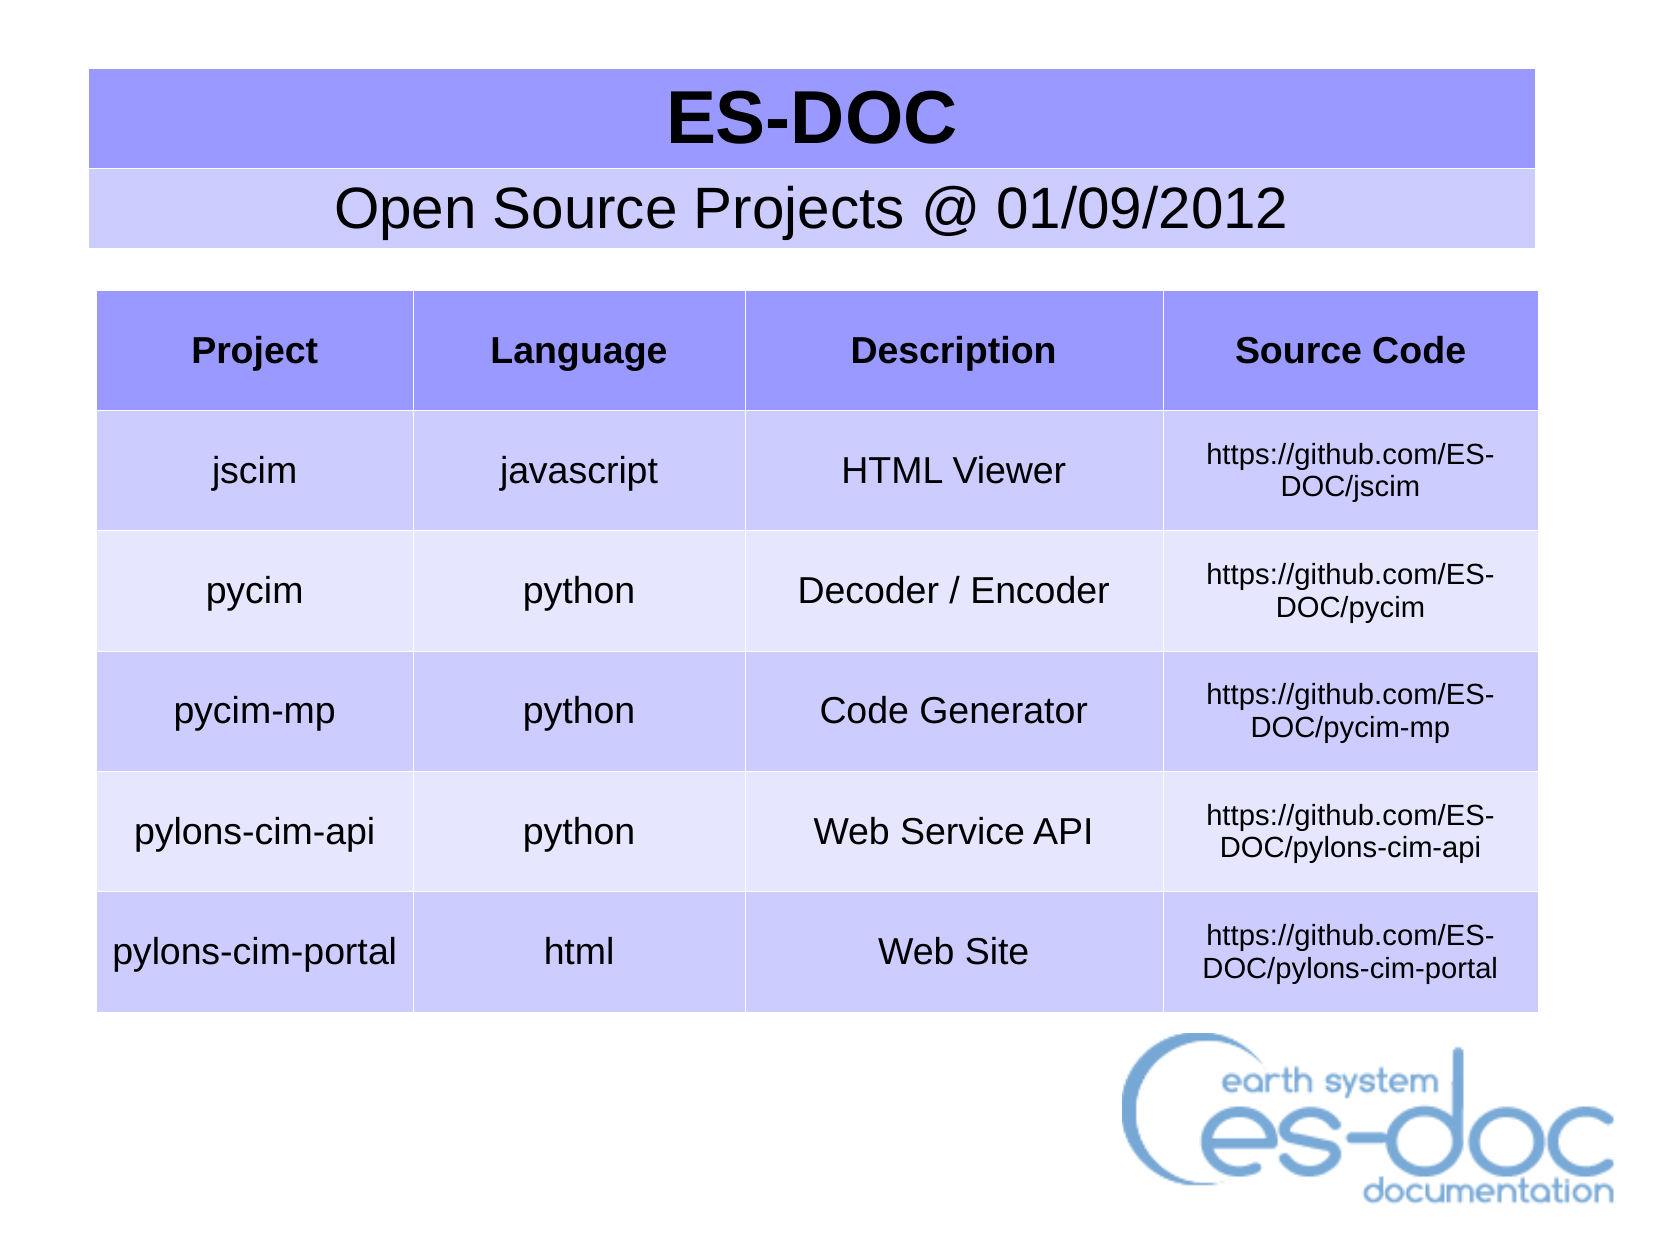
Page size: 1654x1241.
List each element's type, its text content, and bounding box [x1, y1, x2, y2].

table_cell pycim-mp [97, 652, 413, 771]
table_cell HTML Viewer [746, 411, 1163, 530]
table_cell pycim [97, 531, 413, 651]
table_cell https://github.com/ES-DOC/pycim [1164, 531, 1538, 651]
table_cell https://github.com/ES-DOC/pycim-mp [1164, 652, 1538, 771]
table_cell python [414, 531, 745, 651]
table_header Source Code [1164, 291, 1538, 410]
table_cell https://github.com/ES-DOC/jscim [1164, 411, 1538, 530]
table_cell python [414, 652, 745, 771]
table_cell Decoder / Encoder [746, 531, 1163, 651]
table_cell pylons-cim-api [97, 772, 413, 891]
table_cell Code Generator [746, 652, 1163, 771]
table_cell jscim [97, 411, 413, 530]
table_header Project [97, 291, 413, 410]
table_header Language [414, 291, 745, 410]
table_cell Web Site [746, 892, 1163, 1012]
table_cell pylons-cim-portal [97, 892, 413, 1012]
table_cell https://github.com/ES-DOC/pylons-cim-portal [1164, 892, 1538, 1012]
table_cell Open Source Projects @ 01/09/2012 [89, 169, 1535, 248]
table_header Description [746, 291, 1163, 410]
picture [1122, 1033, 1616, 1211]
table_cell html [414, 892, 745, 1012]
table_header ES-DOC [89, 69, 1535, 168]
table_cell Web Service API [746, 772, 1163, 891]
table_cell javascript [414, 411, 745, 530]
table_cell https://github.com/ES-DOC/pylons-cim-api [1164, 772, 1538, 891]
table_cell python [414, 772, 745, 891]
